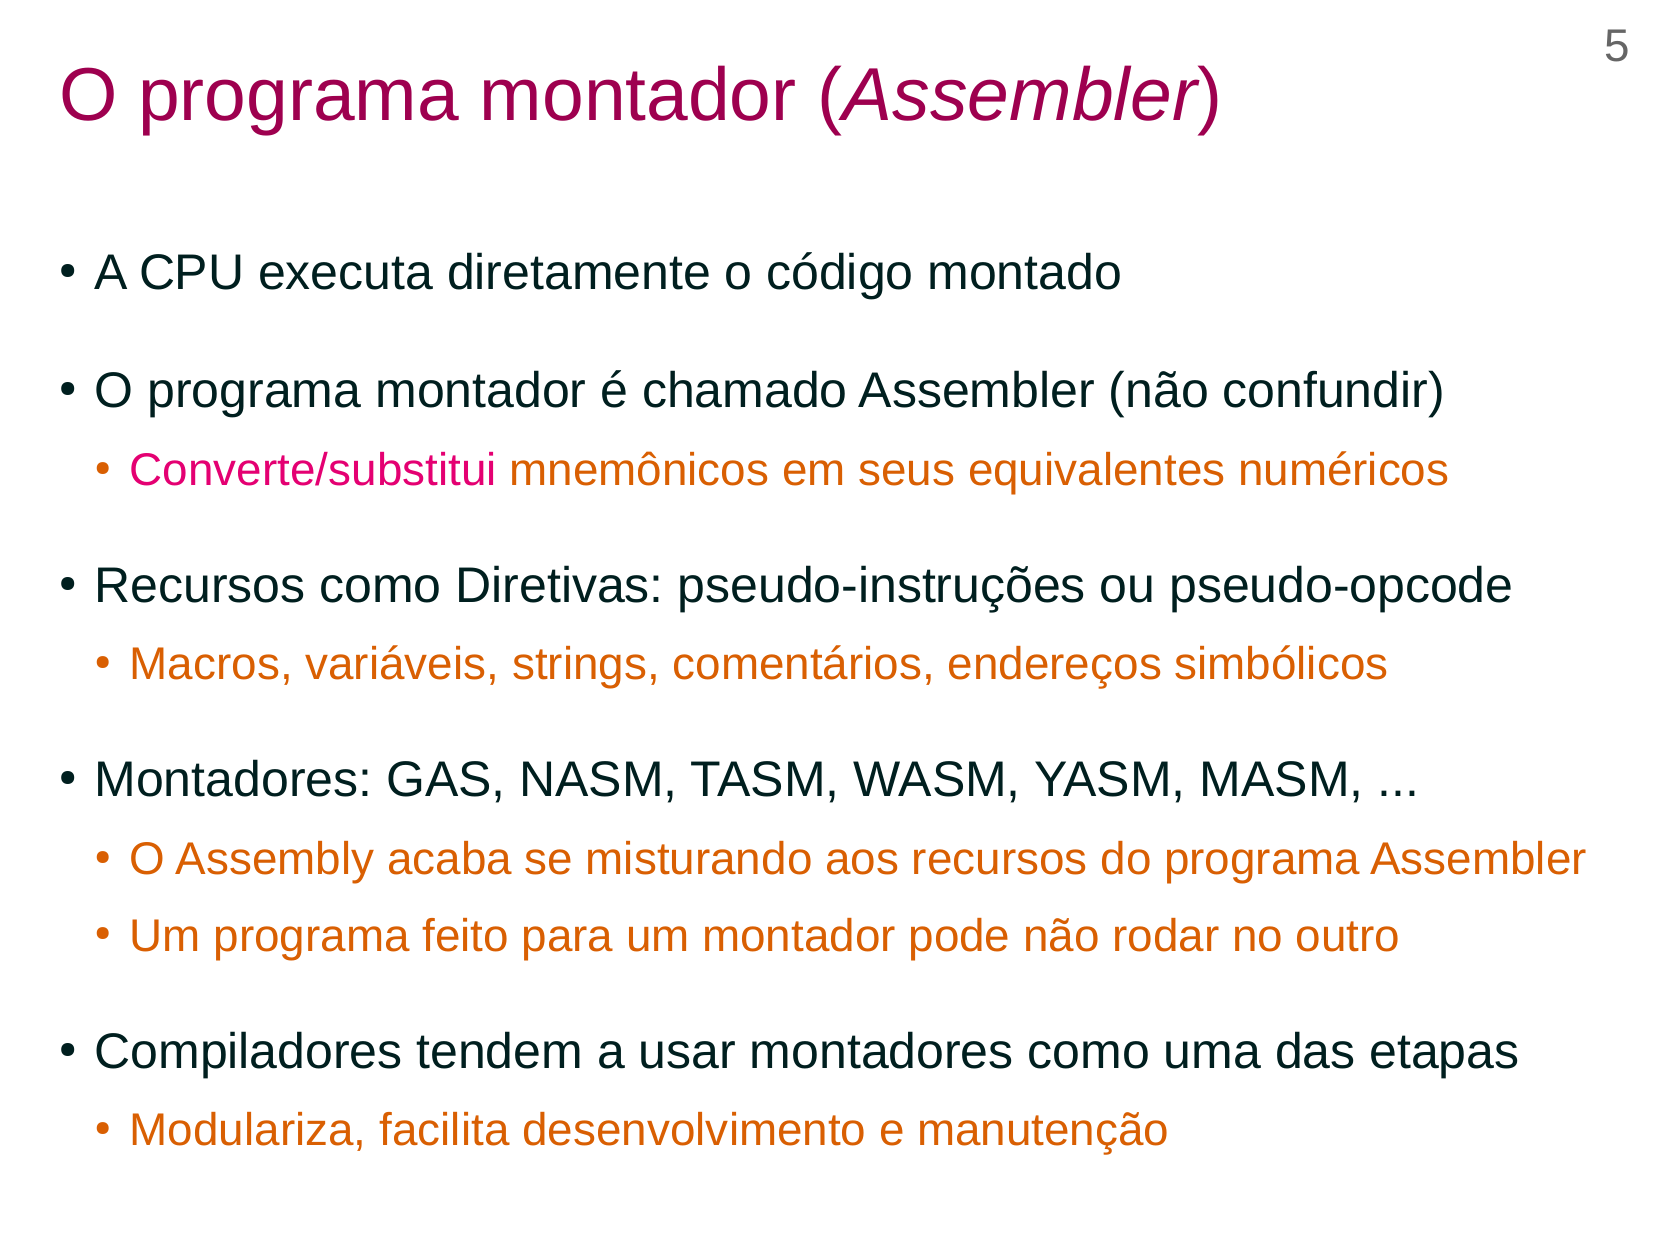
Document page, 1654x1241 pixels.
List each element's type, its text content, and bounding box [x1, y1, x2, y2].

title O programa montador (Assembler) [59, 40, 1595, 137]
list A CPU executa diretamente o código montado O programa montador é chamado Assembler (não confundir) Converte/substitui mnemônicos em seus equivalentes numéricos Recursos como Diretivas: pseudo-instruções ou pseudo-opcode Macros, variáveis, strings, comentários, endereços simbólicos Montadores: GAS, NASM, TASM, WASM, YASM, MASM, ... O Assembly acaba se misturando aos recursos do programa Assembler Um programa feito para um montador pode não rodar no outro Compiladores tendem a usar montadores como uma das etapas Modulariza, facilita desenvolvimento e manutenção [59, 236, 1595, 1211]
